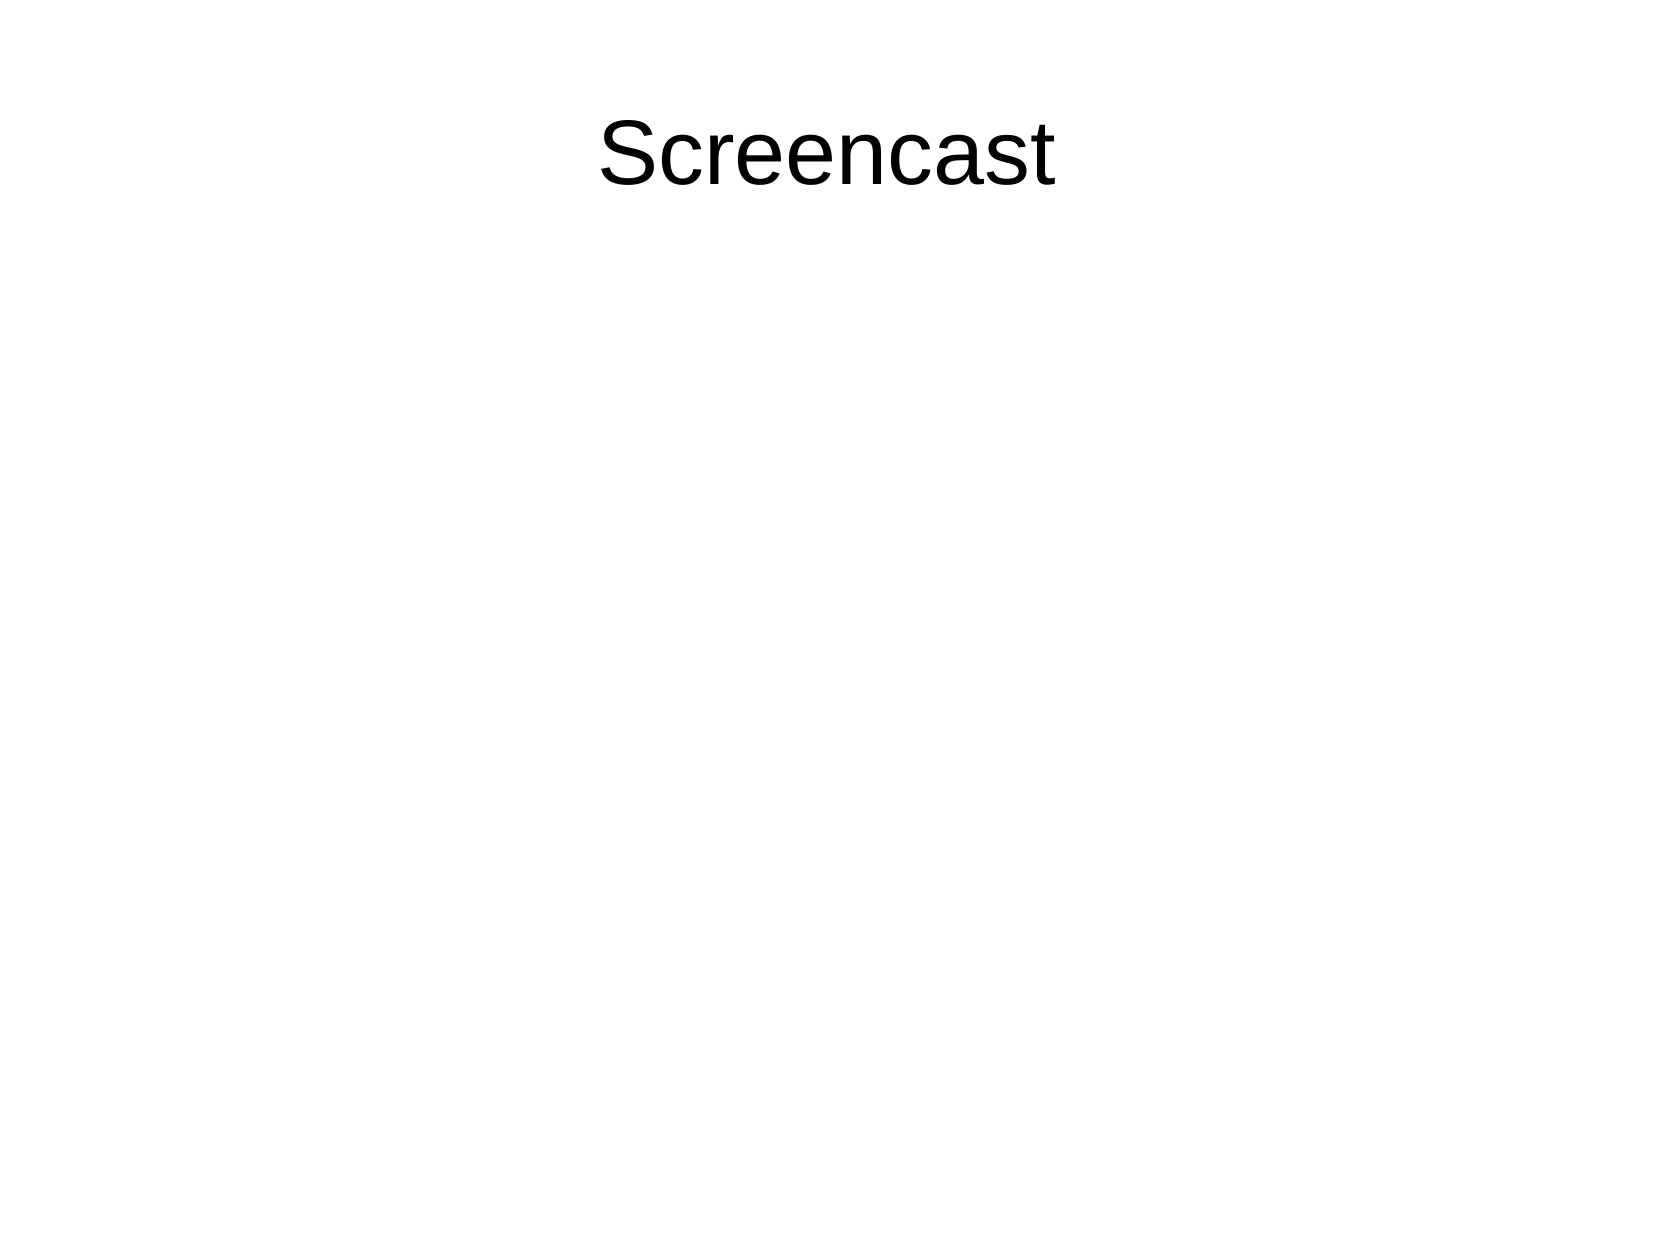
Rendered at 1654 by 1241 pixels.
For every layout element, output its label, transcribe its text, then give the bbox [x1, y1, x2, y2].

title Screencast [82, 49, 1571, 257]
